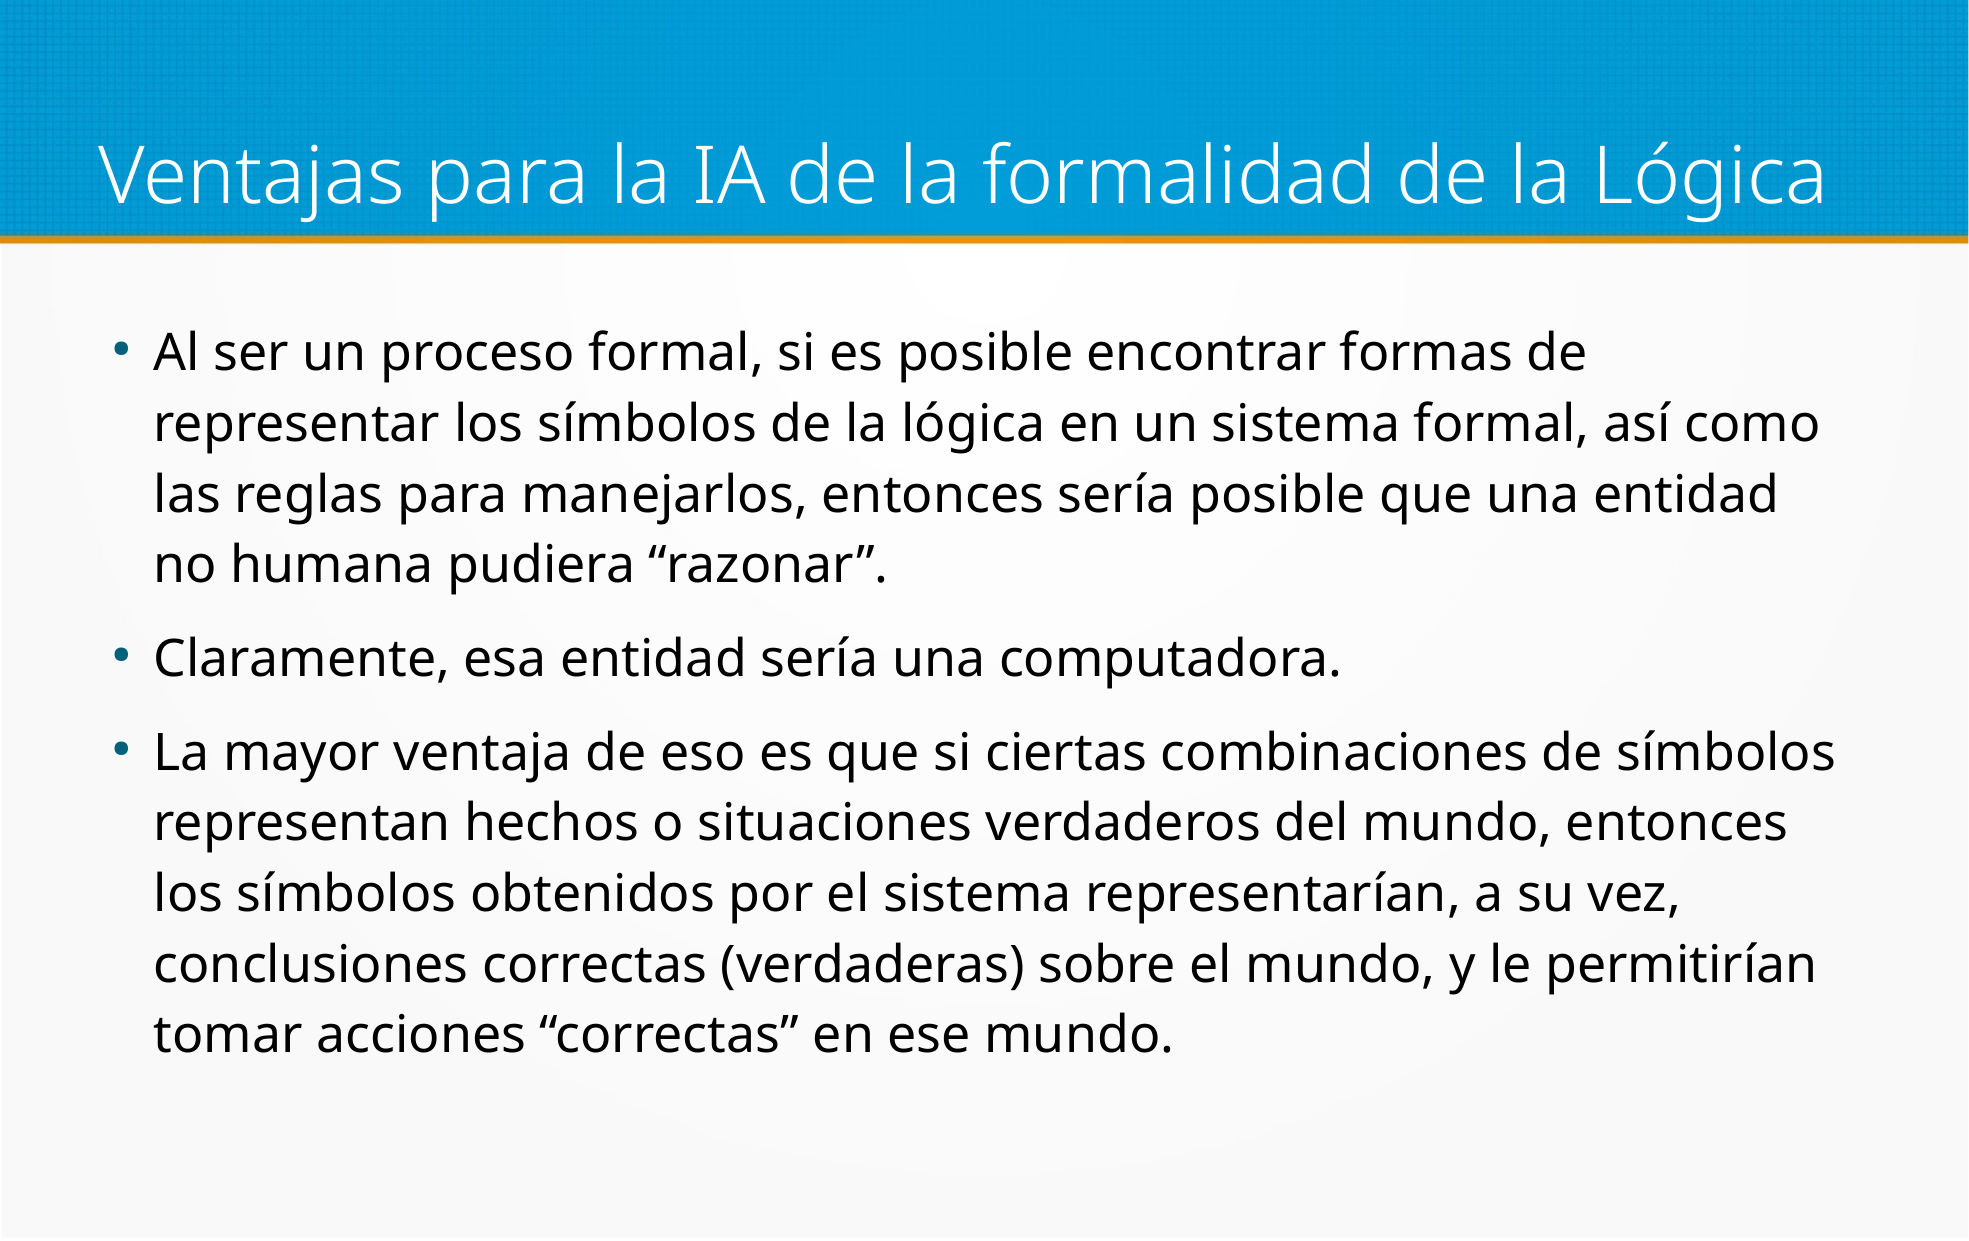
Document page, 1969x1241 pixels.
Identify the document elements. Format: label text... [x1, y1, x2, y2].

title Ventajas para la IA de la formalidad de la Lógica [98, 19, 1870, 227]
picture [0, 233, 1969, 1241]
list Al ser un proceso formal, si es posible encontrar formas de representar los símbolos de la lógica en un sistema formal, así como las reglas para manejarlos, entonces sería posible que una entidad no humana pudiera “razonar”. Claramente, esa entidad sería una computadora. La mayor ventaja de eso es que si ciertas combinaciones de símbolos representan hechos o situaciones verdaderos del mundo, entonces los símbolos obtenidos por el sistema representarían, a su vez, conclusiones correctas (verdaderas) sobre el mundo, y le permitirían tomar acciones “correctas” en ese mundo. [98, 315, 1861, 1081]
